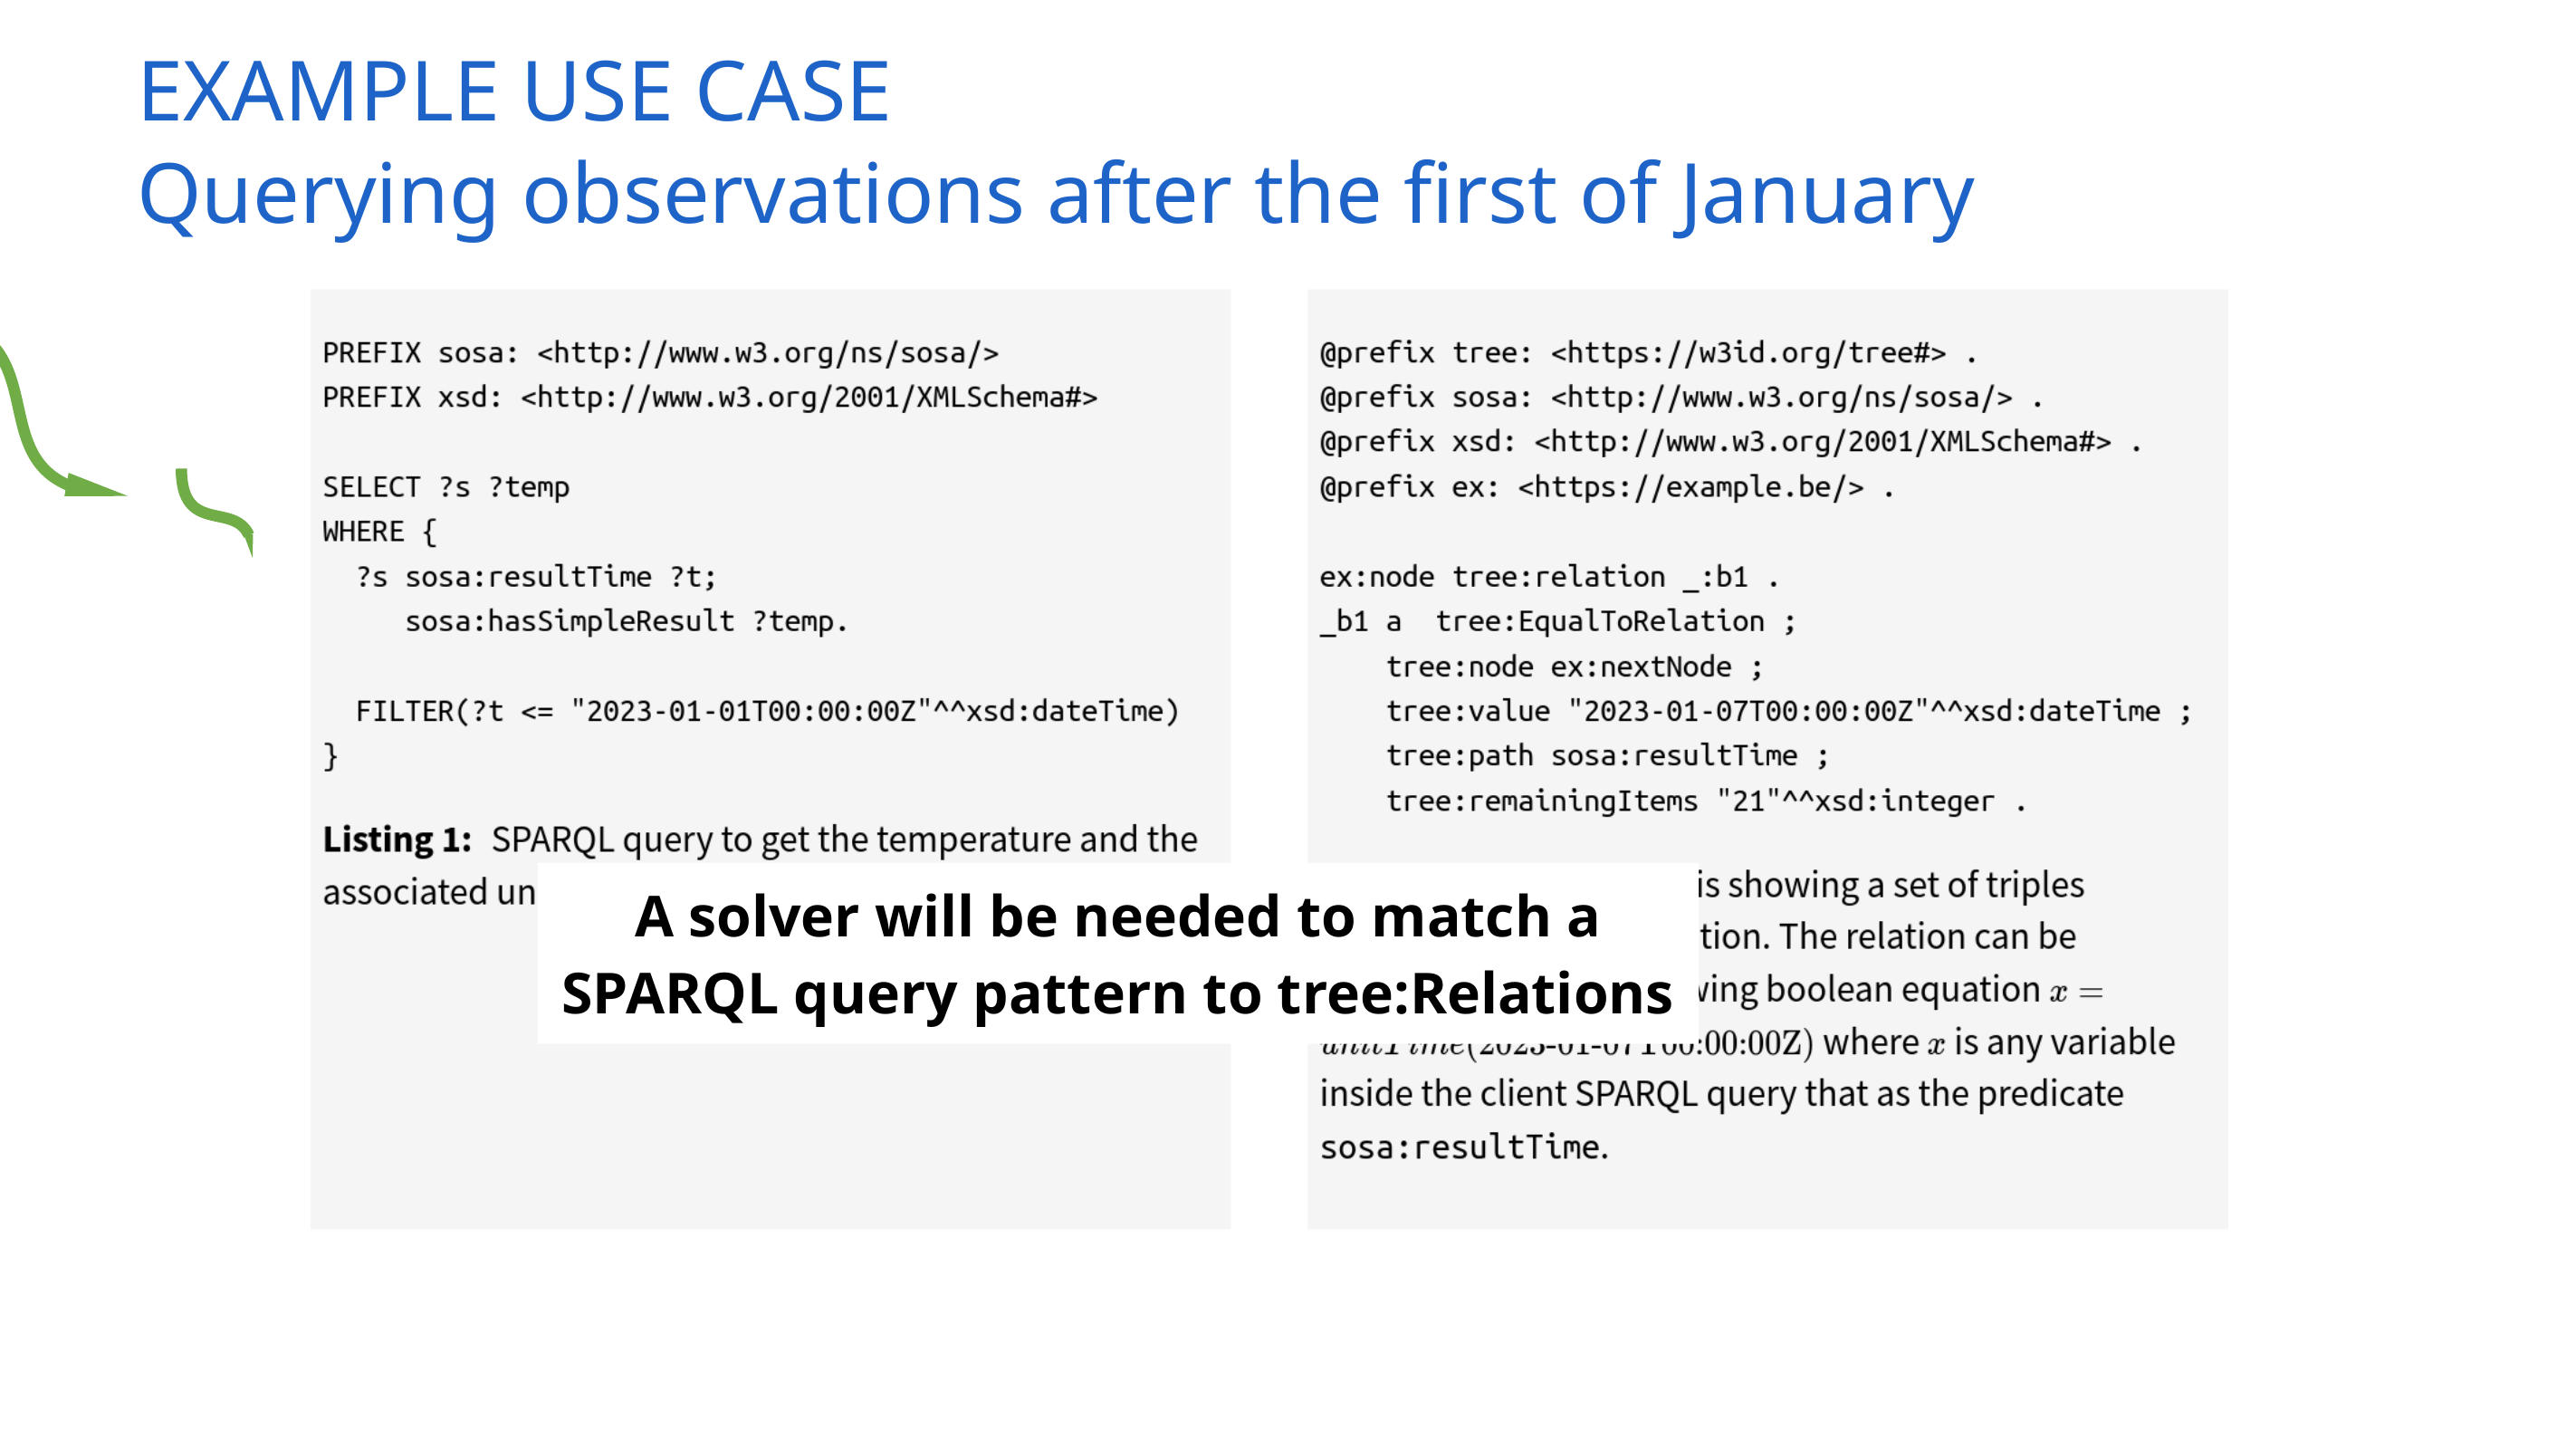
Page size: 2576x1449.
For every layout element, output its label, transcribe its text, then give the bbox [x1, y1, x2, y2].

picture [311, 250, 2228, 1264]
text_box A solver will be needed to match a SPARQL query pattern to tree:Relations [538, 862, 1700, 1026]
title EXAMPLE USE CASE Querying observations after the first of January [123, 121, 2456, 251]
